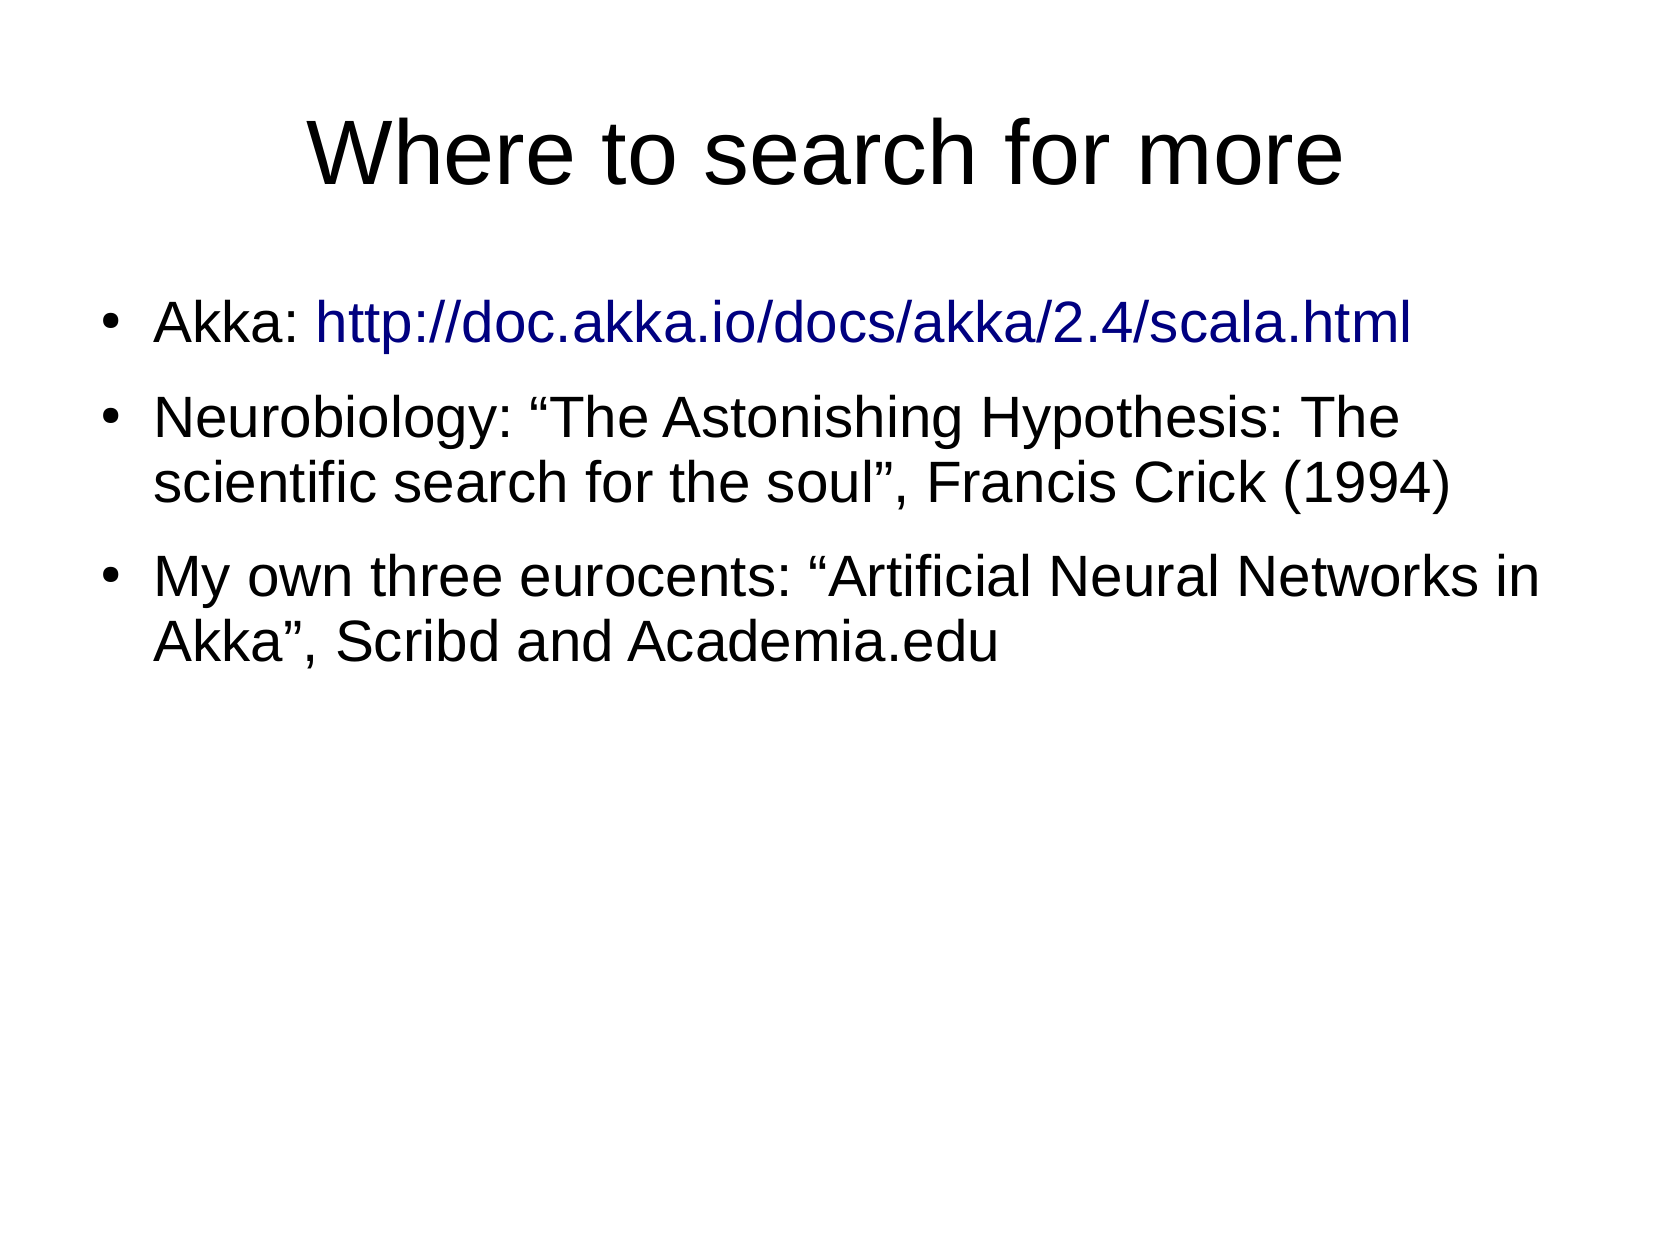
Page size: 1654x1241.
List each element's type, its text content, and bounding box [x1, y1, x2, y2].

list Akka: http://doc.akka.io/docs/akka/2.4/scala.html Neurobiology: “The Astonishing Hypothesis: The scientific search for the soul”, Francis Crick (1994) My own three eurocents: “Artificial Neural Networks in Akka”, Scribd and Academia.edu [82, 290, 1571, 1010]
title Where to search for more [82, 49, 1571, 257]
